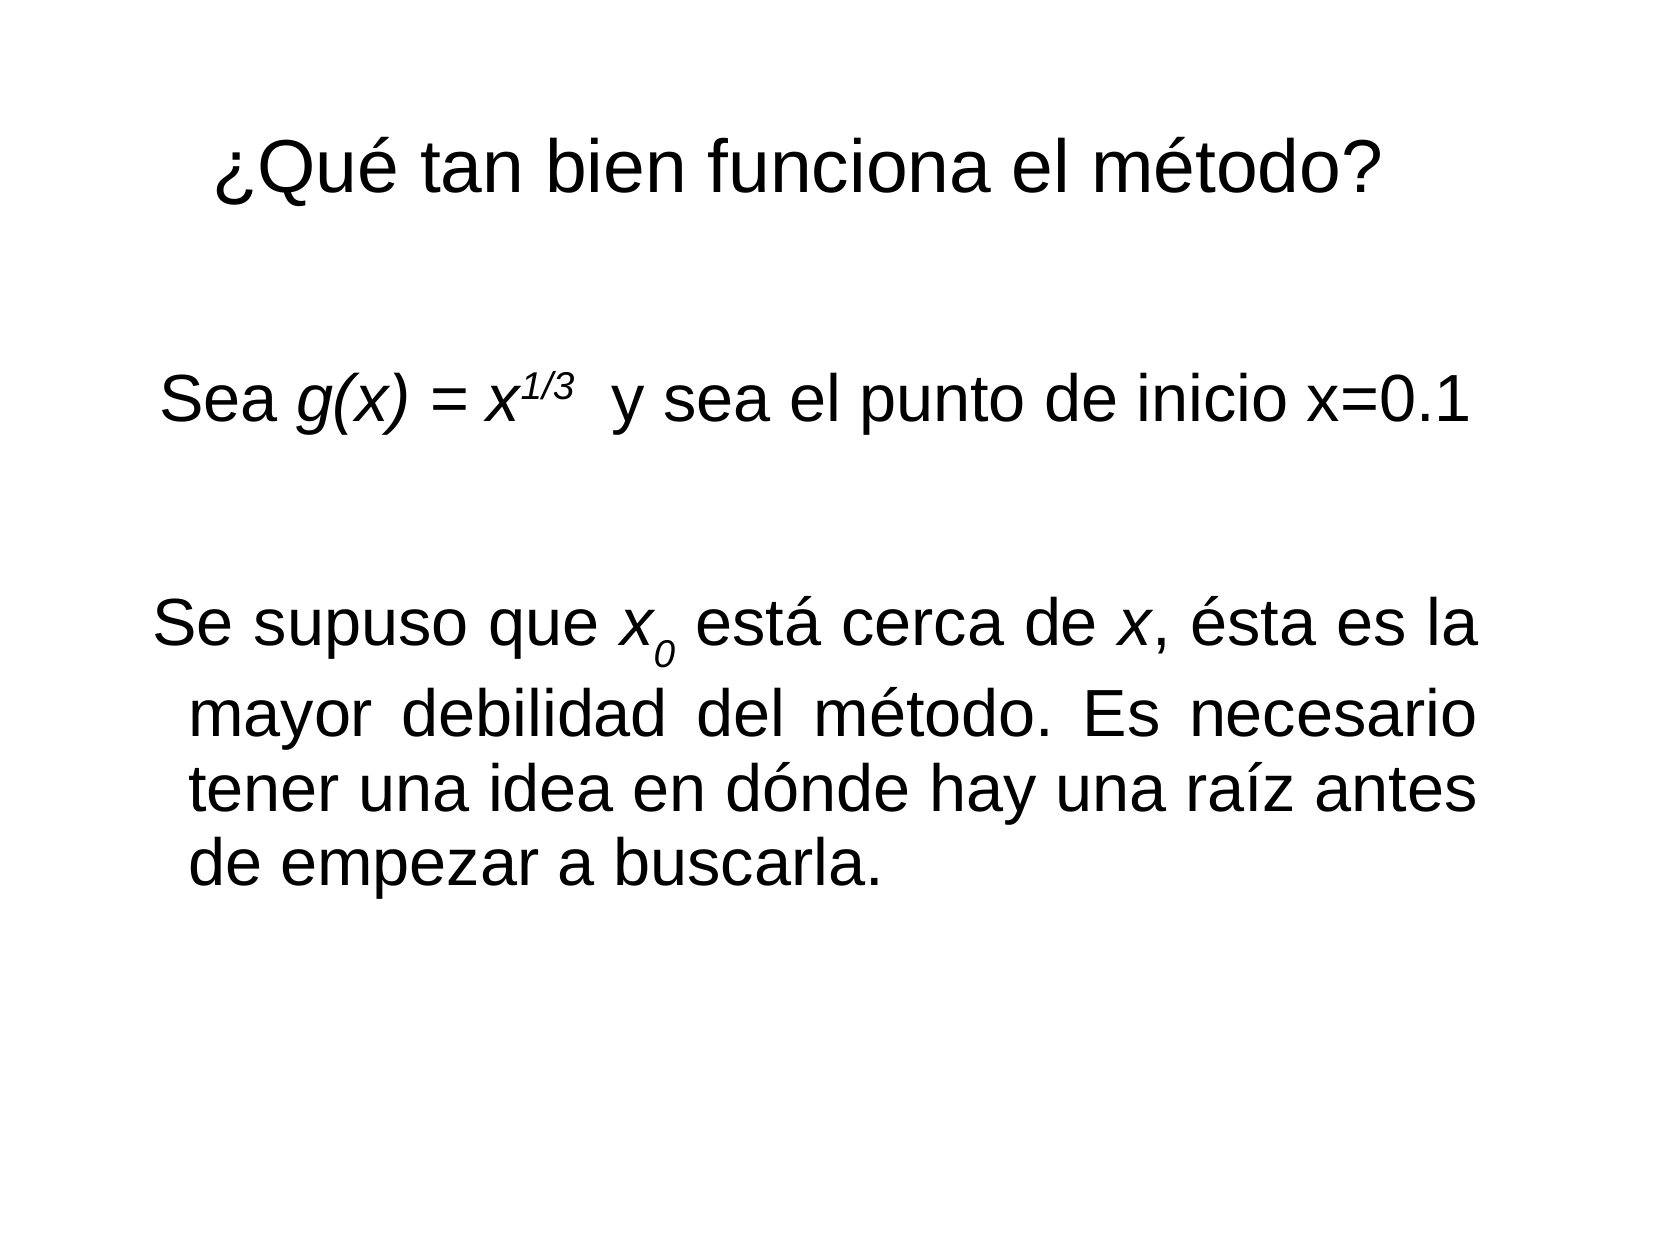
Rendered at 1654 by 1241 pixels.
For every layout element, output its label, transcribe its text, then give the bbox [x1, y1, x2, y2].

title ¿Qué tan bien funciona el método? [117, 78, 1479, 256]
subtitle Sea g(x) = x1/3 y sea el punto de inicio x=0.1 Se supuso que x0 está cerca de x, ésta es la mayor debilidad del método. Es necesario tener una idea en dónde hay una raíz antes de empezar a buscarla. [117, 295, 1479, 966]
